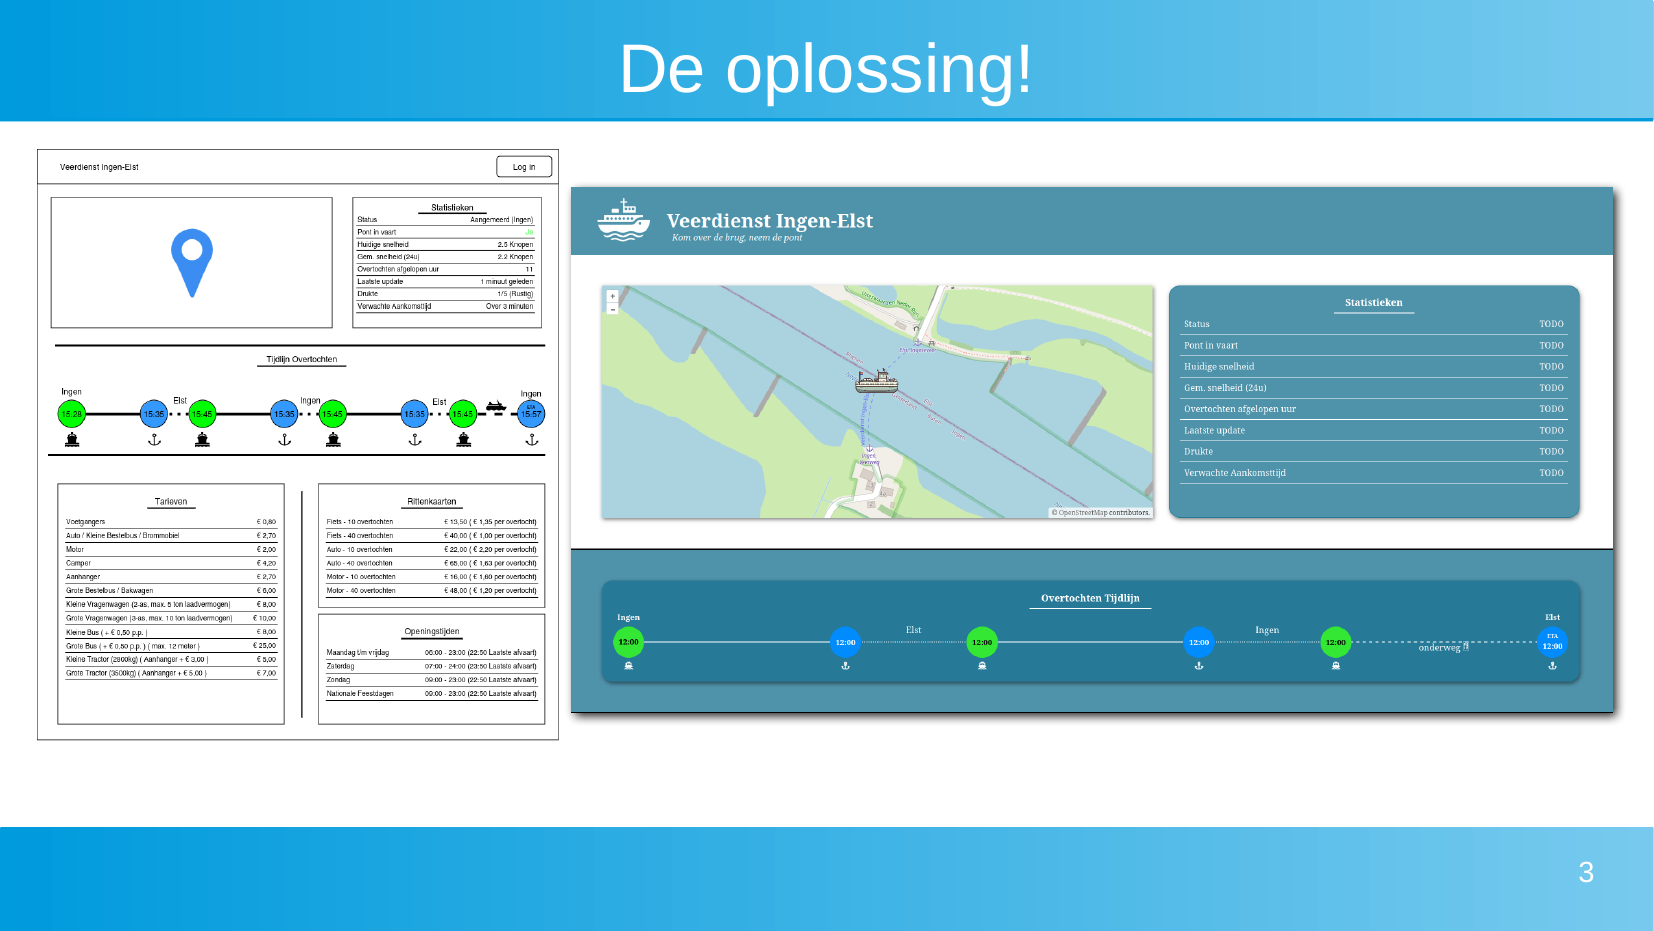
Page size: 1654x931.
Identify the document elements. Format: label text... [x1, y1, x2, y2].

picture [37, 149, 563, 741]
picture [571, 187, 1613, 713]
title De oplossing! [59, 29, 1595, 108]
